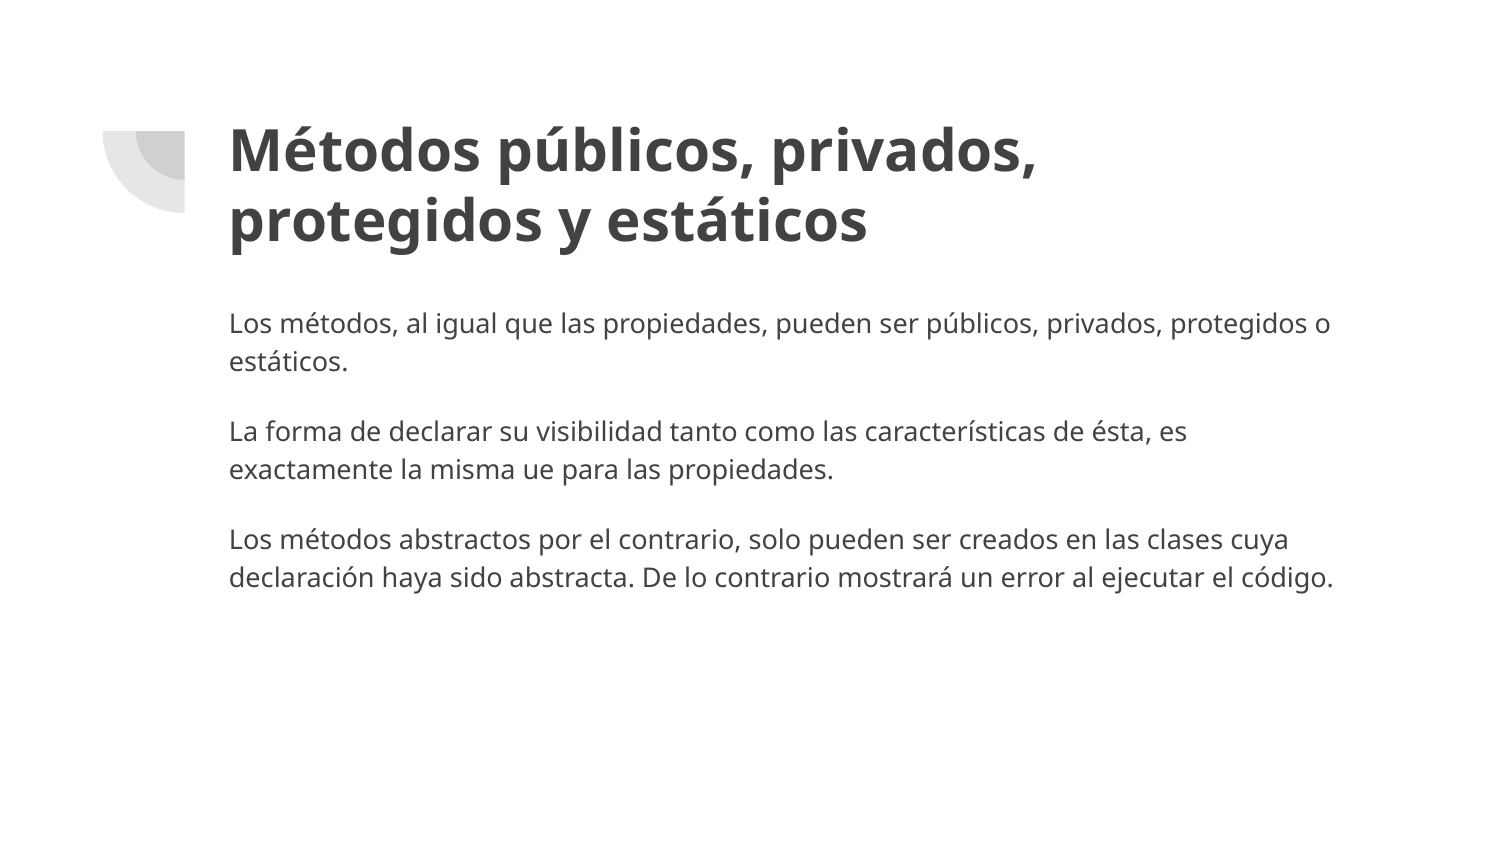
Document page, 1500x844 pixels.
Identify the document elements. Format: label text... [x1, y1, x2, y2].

title Métodos públicos, privados, protegidos y estáticos [213, 98, 1368, 263]
list Los métodos, al igual que las propiedades, pueden ser públicos, privados, protegidos o estáticos. La forma de declarar su visibilidad tanto como las características de ésta, es exactamente la misma ue para las propiedades. Los métodos abstractos por el contrario, solo pueden ser creados en las clases cuya declaración haya sido abstracta. De lo contrario mostrará un error al ejecutar el código. [213, 287, 1368, 704]
